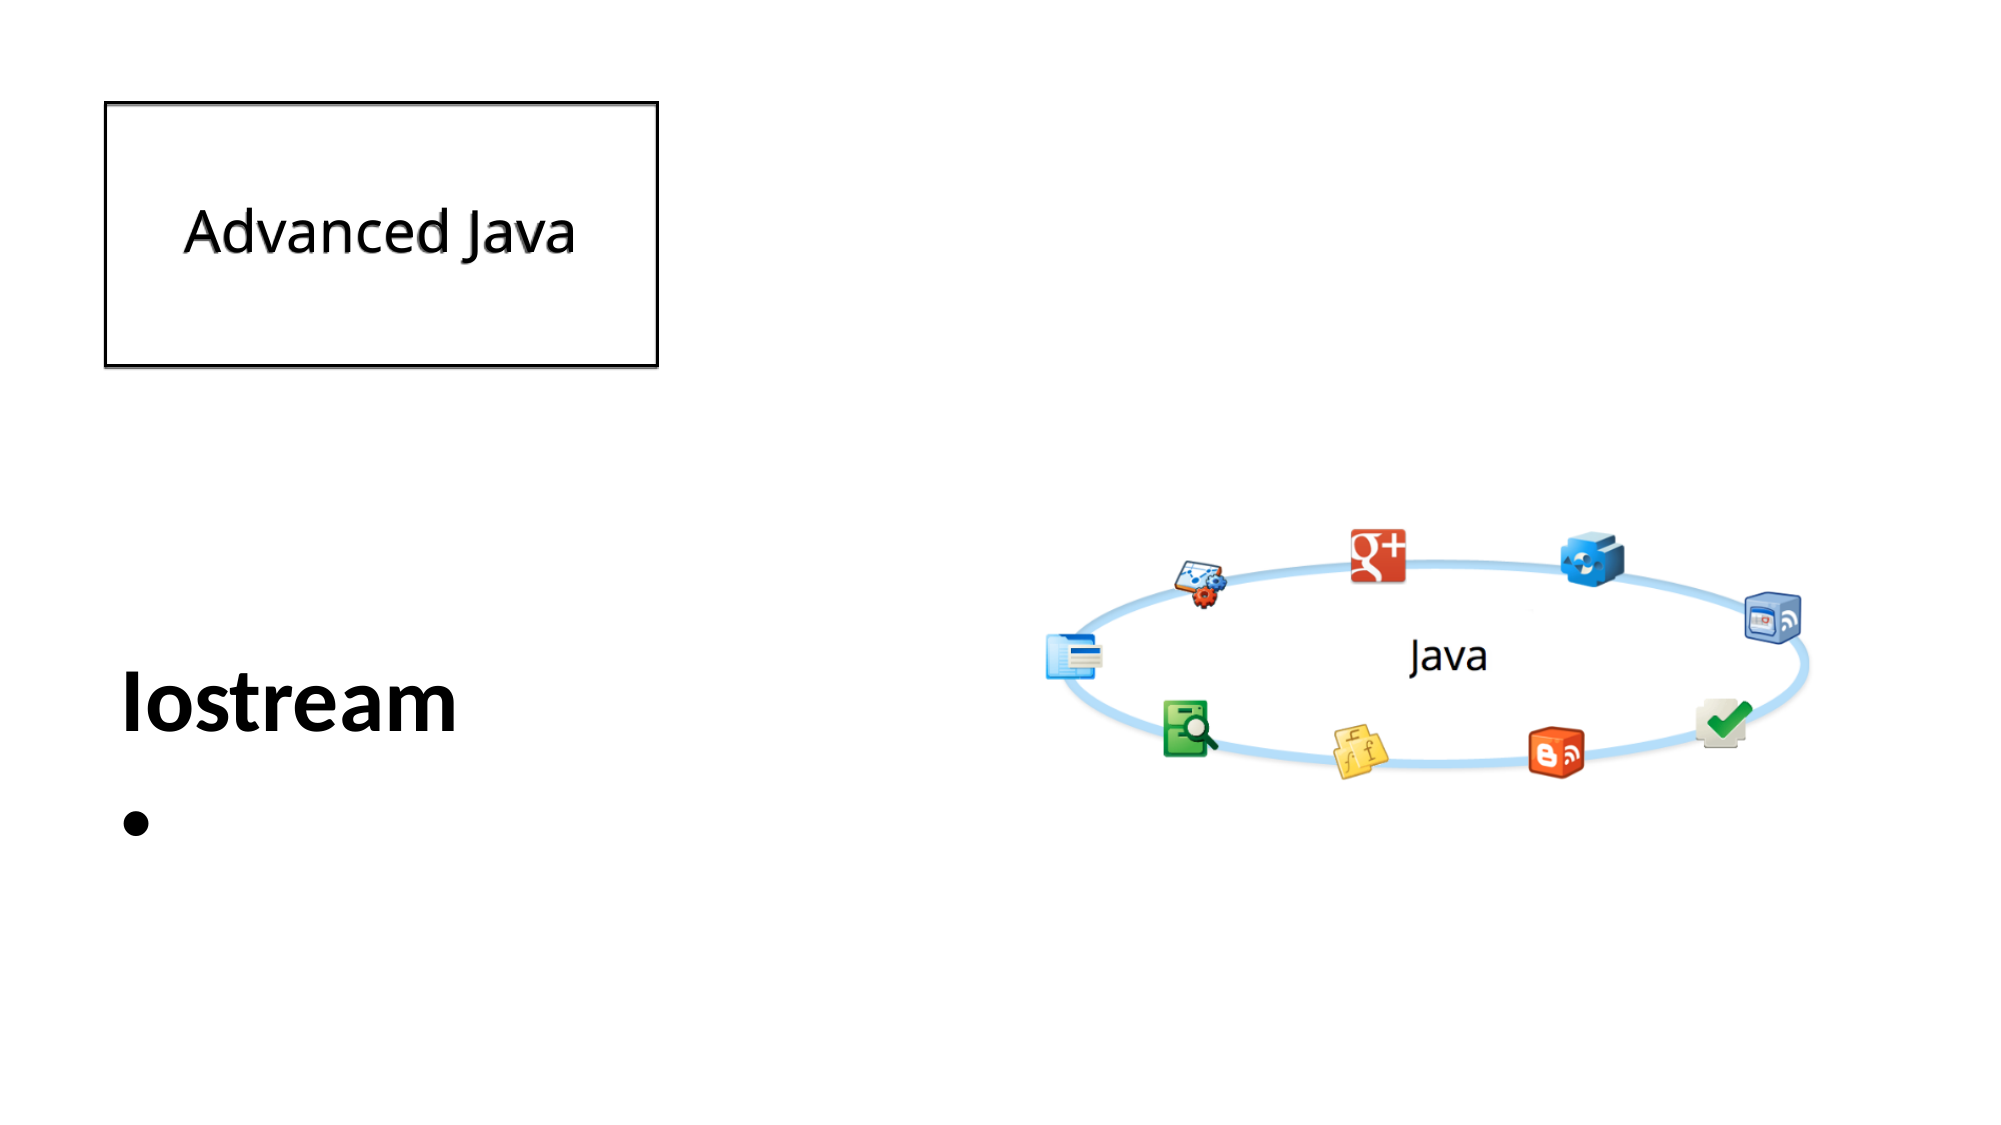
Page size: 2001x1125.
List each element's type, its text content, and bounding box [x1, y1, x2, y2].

picture [1012, 490, 1863, 823]
list Iostream [105, 393, 658, 954]
title Advanced Java [105, 102, 658, 366]
